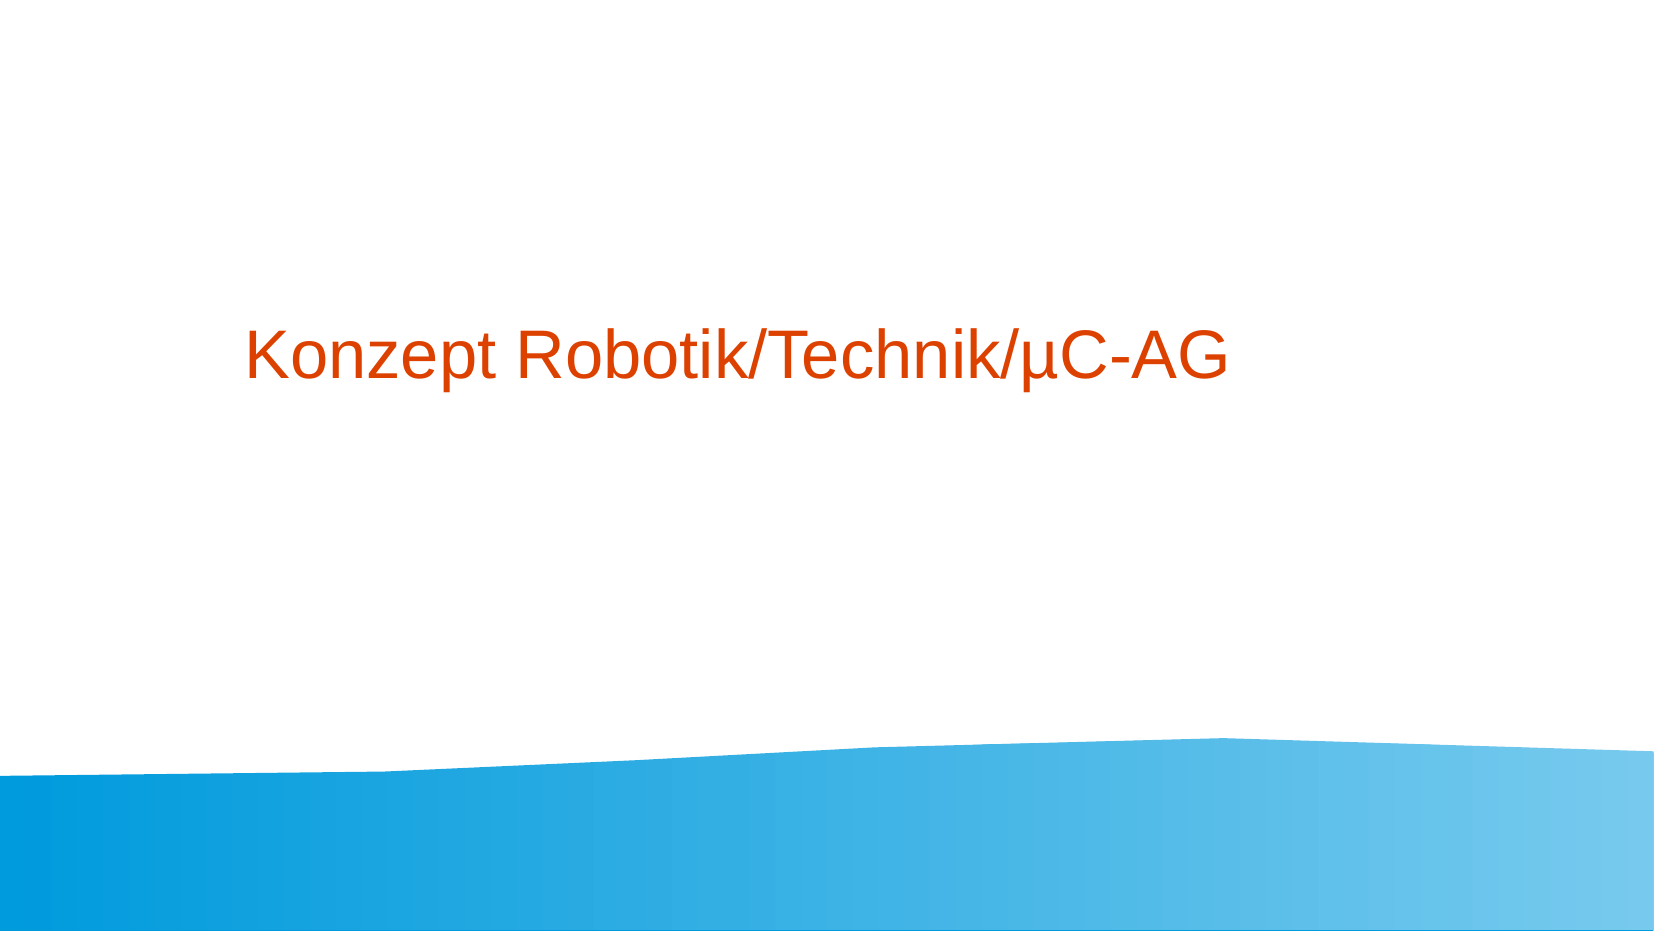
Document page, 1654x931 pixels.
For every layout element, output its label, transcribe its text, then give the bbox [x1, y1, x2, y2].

title Konzept Robotik/Technik/µC-AG [0, 265, 1477, 443]
